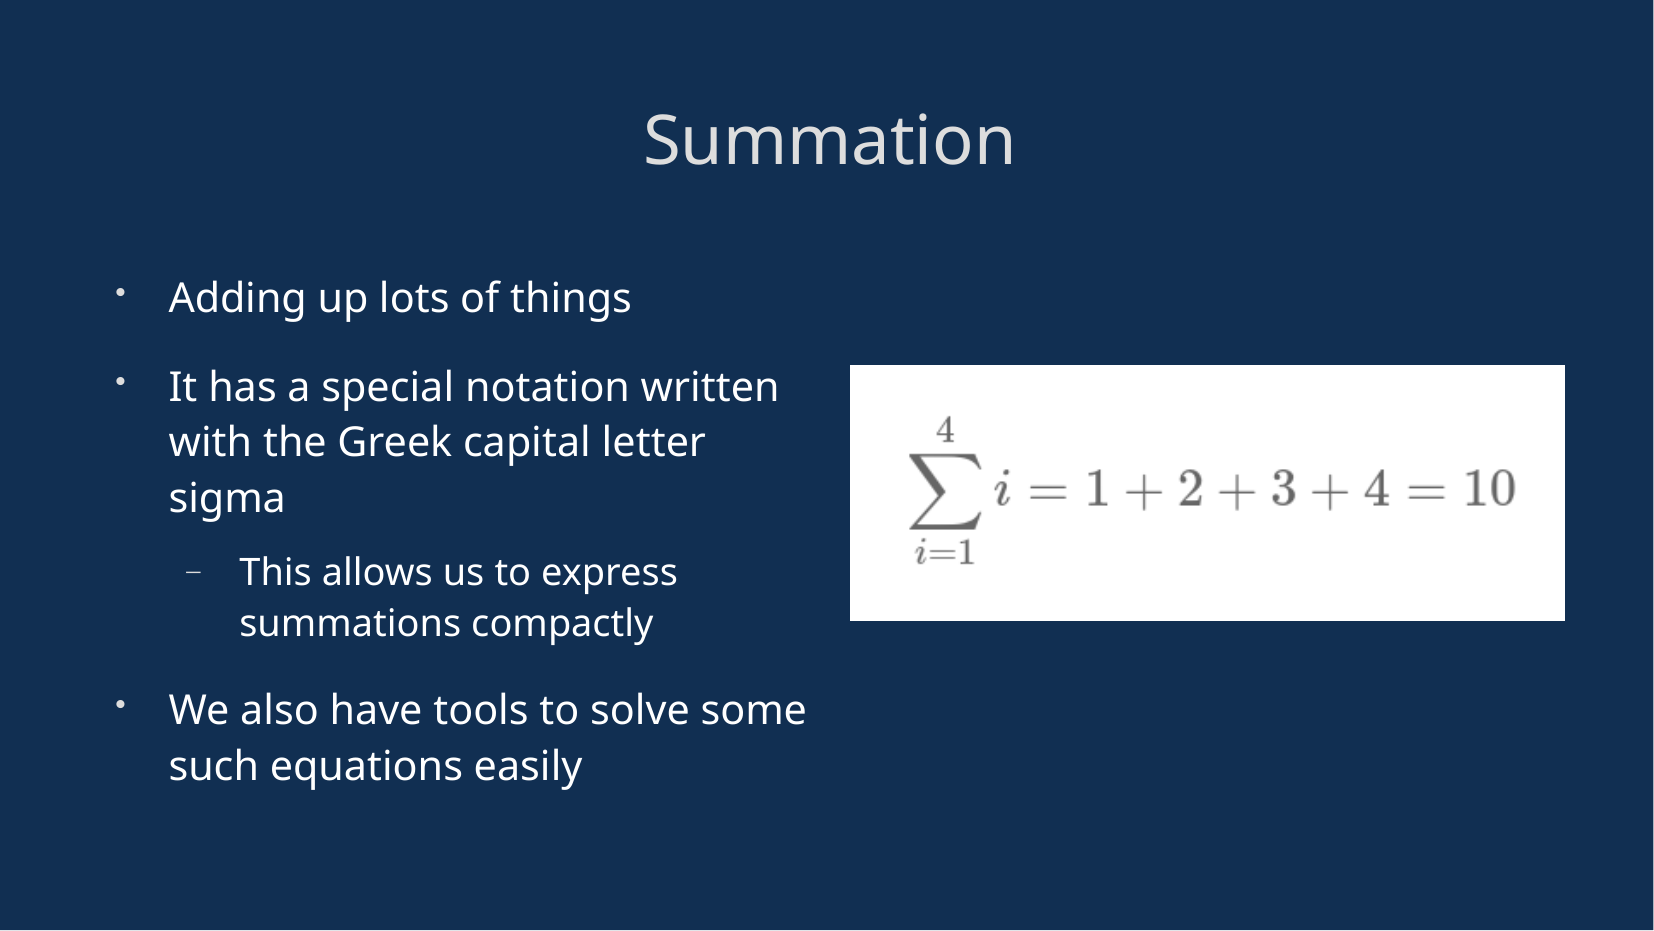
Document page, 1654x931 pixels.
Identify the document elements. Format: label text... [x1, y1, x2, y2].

picture [850, 365, 1565, 621]
title Summation [97, 56, 1563, 220]
list Adding up lots of things It has a special notation written with the Greek capital letter sigma This allows us to express summations compactly We also have tools to solve some such equations easily [97, 268, 813, 806]
